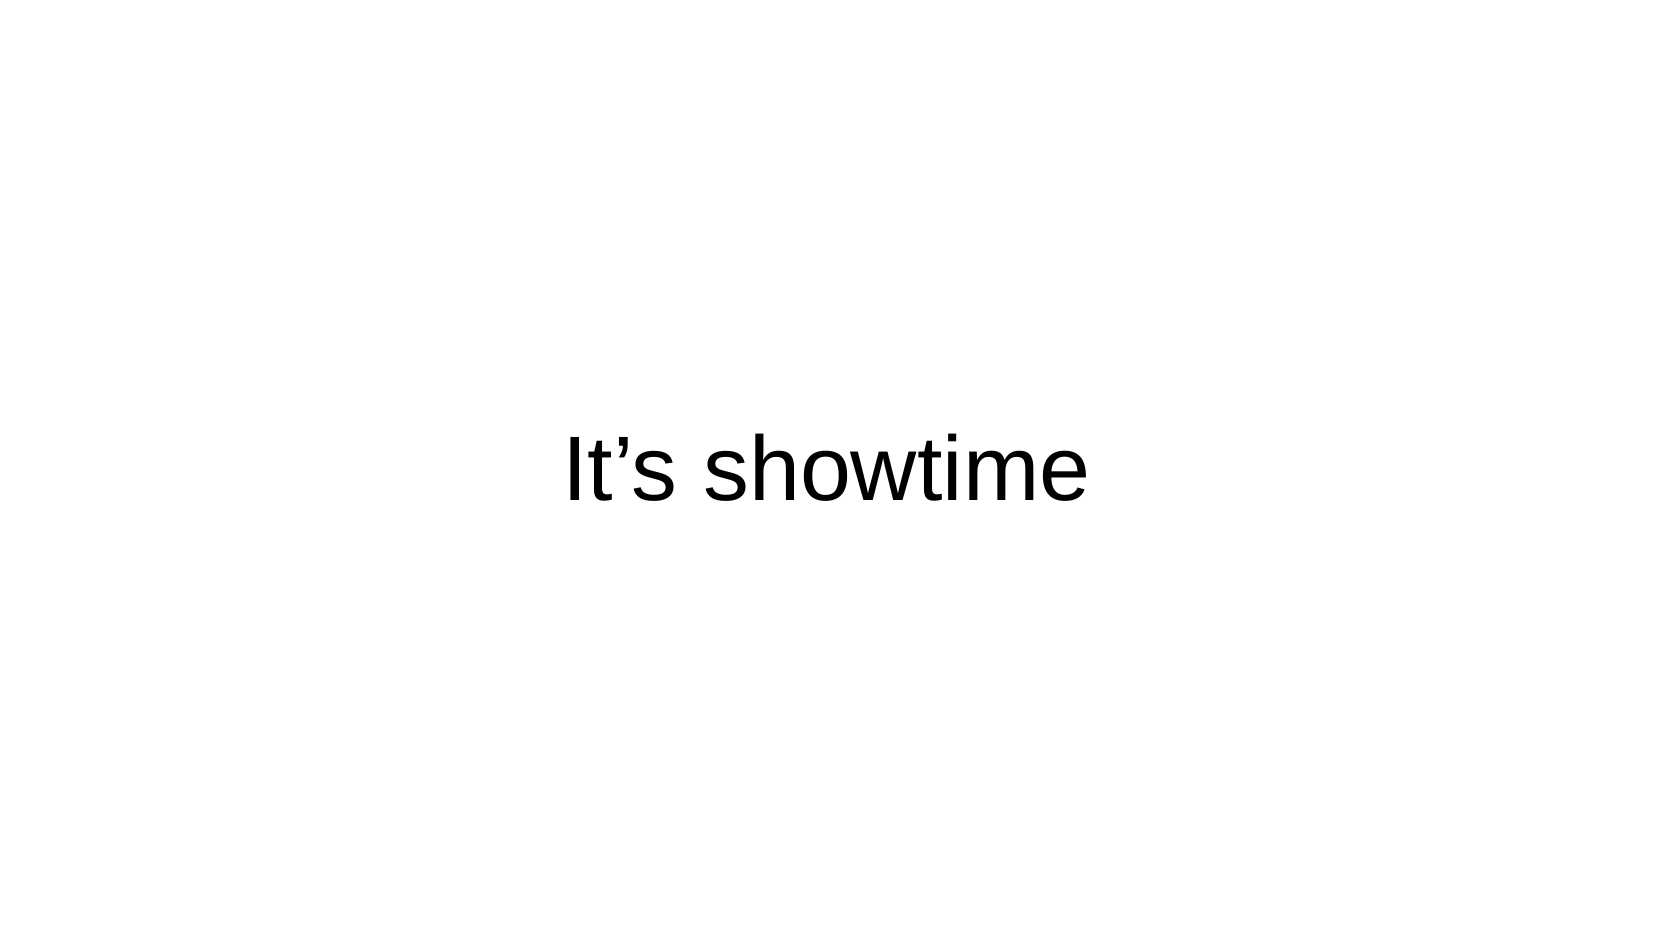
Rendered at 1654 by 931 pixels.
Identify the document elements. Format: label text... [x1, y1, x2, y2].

title It’s showtime [82, 391, 1571, 547]
